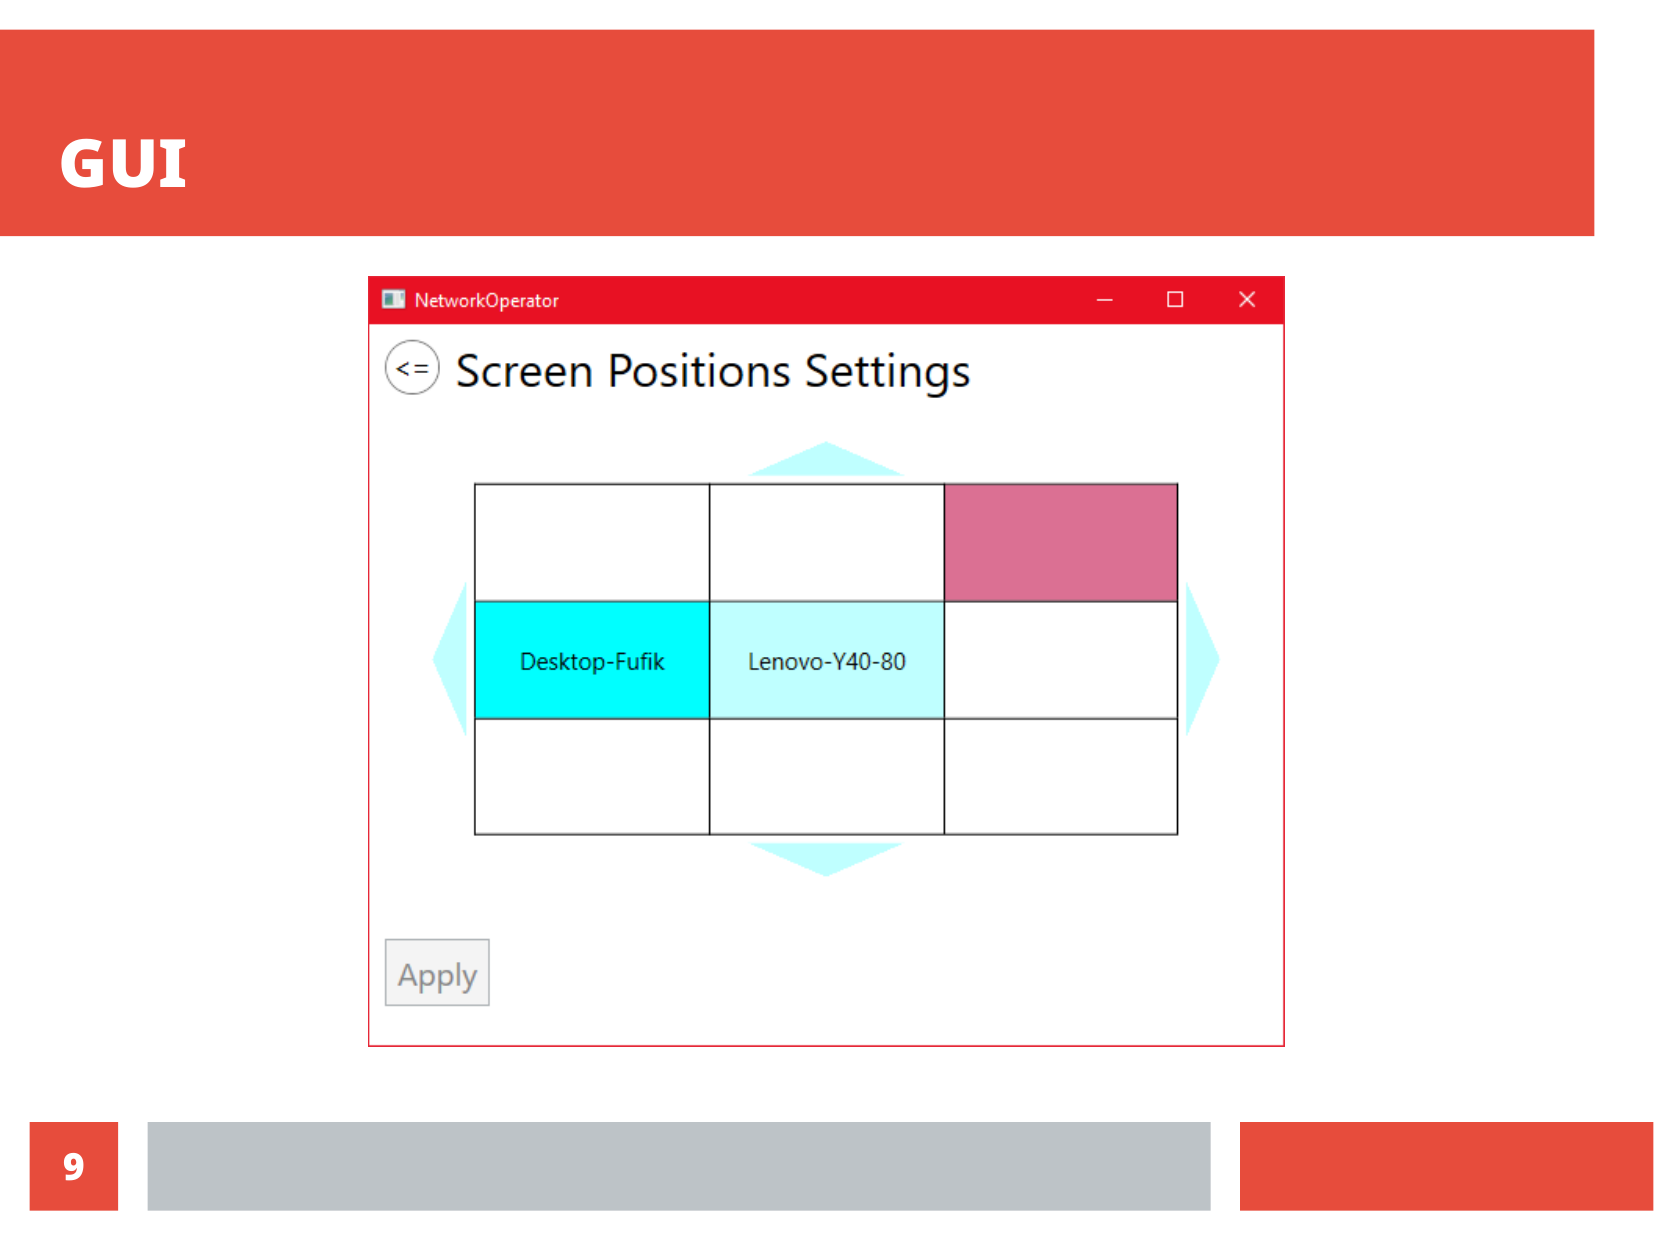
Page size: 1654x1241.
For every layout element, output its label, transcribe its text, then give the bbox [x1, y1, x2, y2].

title GUI [59, 59, 1595, 207]
picture [368, 276, 1285, 1047]
